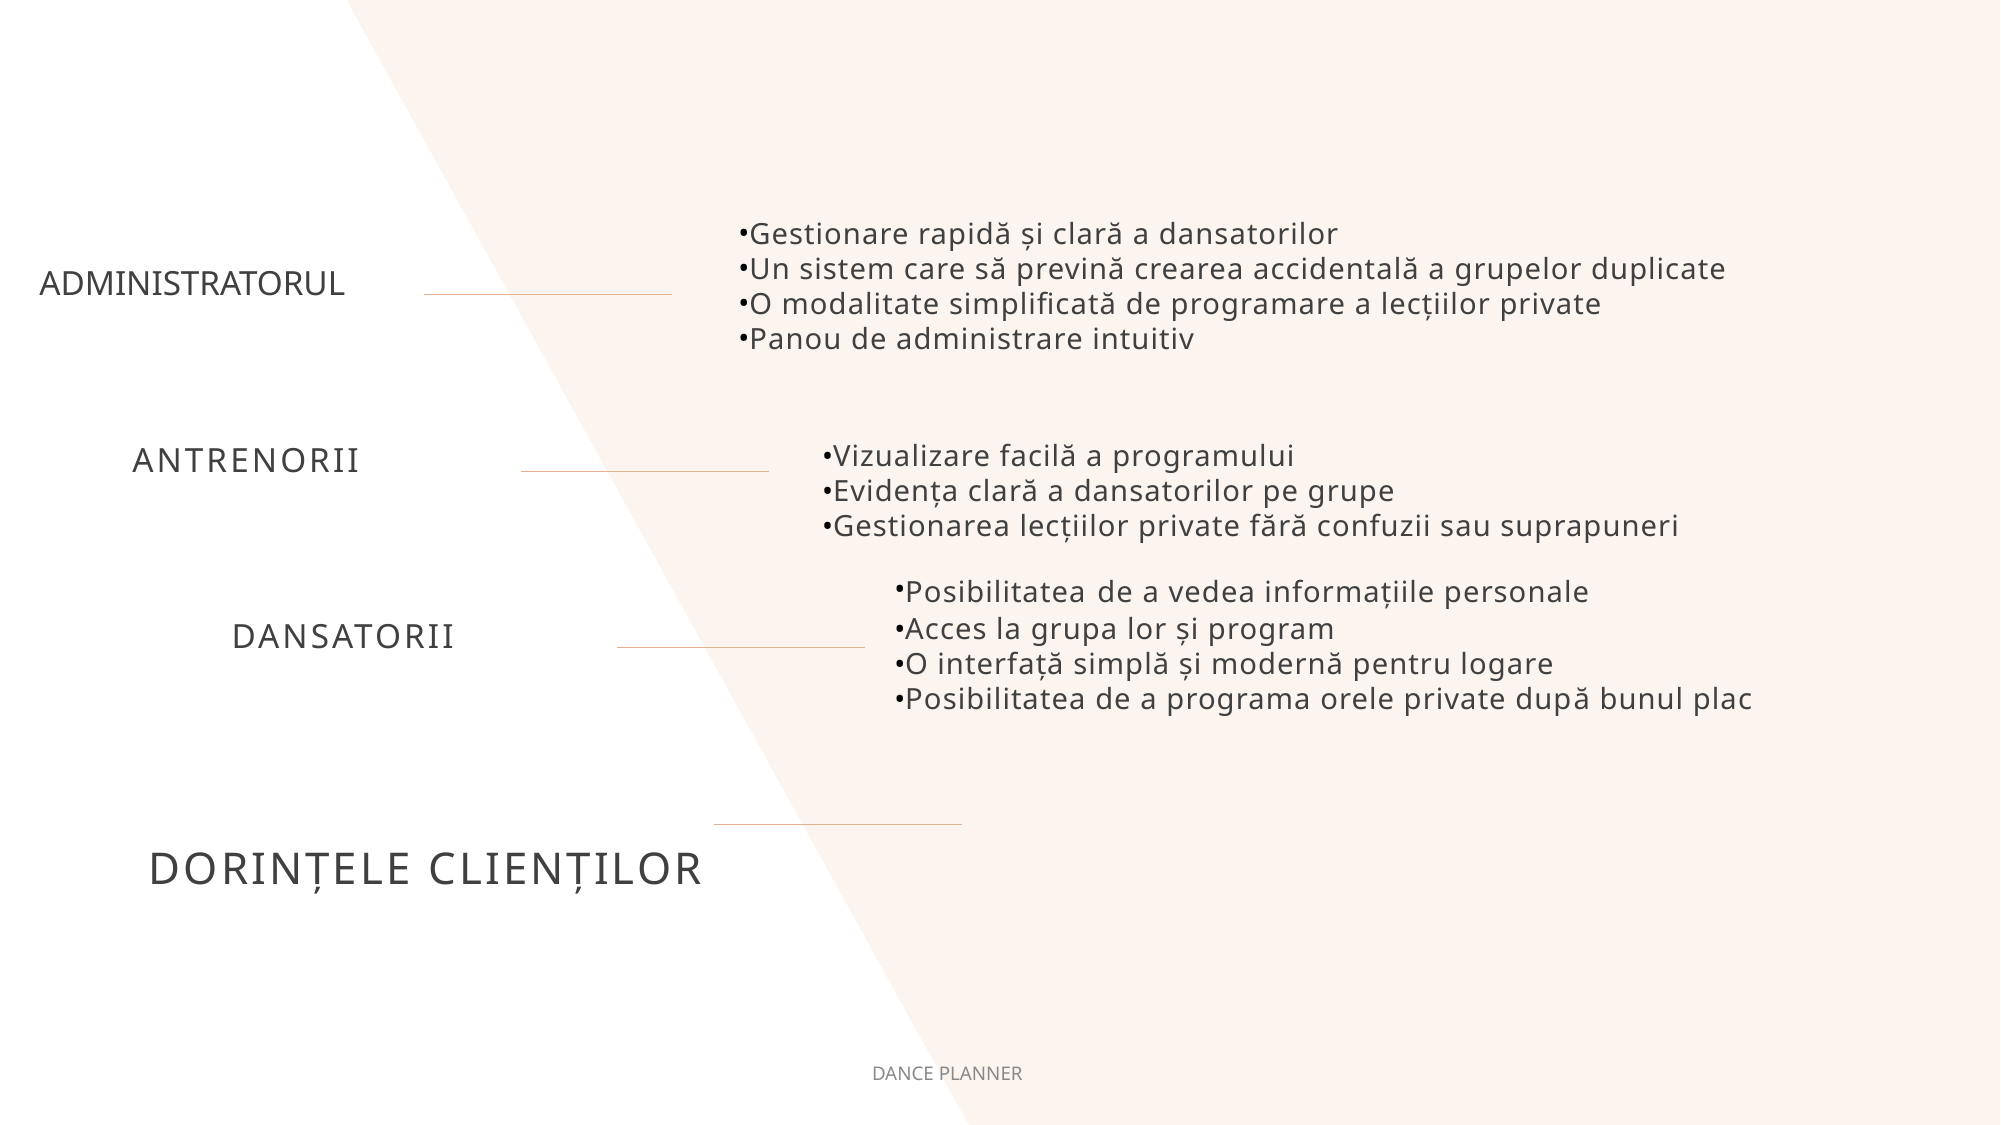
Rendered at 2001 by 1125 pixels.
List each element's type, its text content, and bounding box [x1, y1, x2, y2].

list Vizualizare facilă a programului Evidența clară a dansatorilor pe grupe Gestionarea lecțiilor private fără confuzii sau suprapuneri [807, 429, 1637, 551]
list DANSATORII [216, 596, 568, 681]
list Gestionare rapidă și clară a dansatorilor Un sistem care să prevină crearea accidentală a grupelor duplicate O modalitate simplificată de programare a lecțiilor private Panou de administrare intuitiv [723, 206, 1681, 364]
list ADMINISTRATORUL [24, 242, 376, 328]
list ANTRENORII [117, 419, 469, 504]
title DORINȚELE CLIENȚILOR [133, 821, 804, 919]
text_box DANCE PLANNER [857, 1042, 1143, 1103]
list Posibilitatea de a vedea informațiile personale Acces la grupa lor și program O interfață simplă și modernă pentru logare Posibilitatea de a programa orele private după bunul plac [879, 557, 1716, 724]
